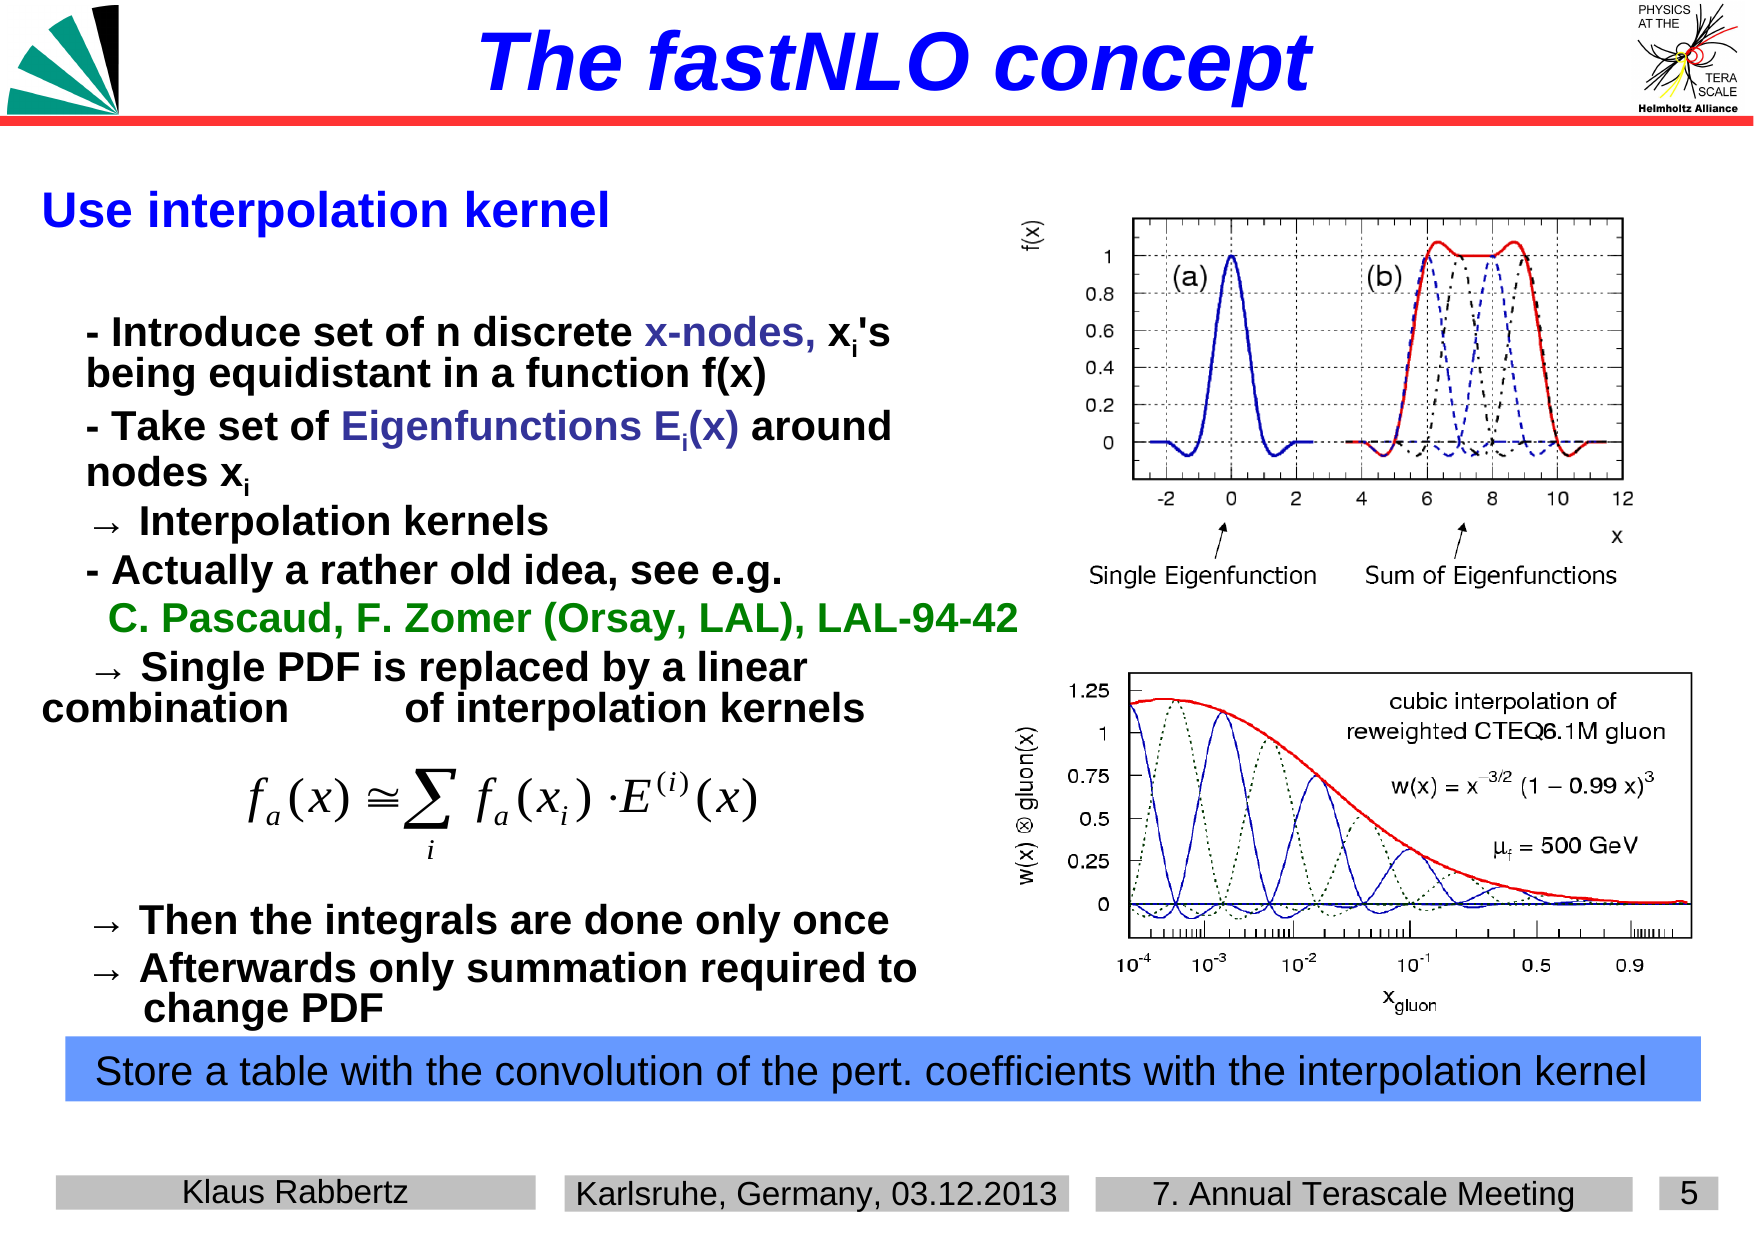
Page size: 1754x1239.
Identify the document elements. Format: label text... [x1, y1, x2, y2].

picture [1083, 197, 1652, 601]
text_box Use interpolation kernel - Introduce set of n discrete x-nodes, xi's being equidistant in a function f(x) - Take set of Eigenfunctions Ei(x) around nodes xi → Interpolation kernels - Actually a rather old idea, see e.g. C. Pascaud, F. Zomer (Orsay, LAL), LAL-94-42 → Single PDF is replaced by a linear combination of interpolation kernels → Then the integrals are done only once → Afterwards only summation required to change PDF [12, 181, 1083, 1087]
title The fastNLO concept [123, 0, 1606, 115]
picture [1083, 655, 1705, 1019]
picture [7, 5, 119, 116]
text_box Store a table with the convolution of the pert. coefficients with the interpolation kernel [65, 1036, 1701, 1102]
picture [1631, 1, 1745, 115]
